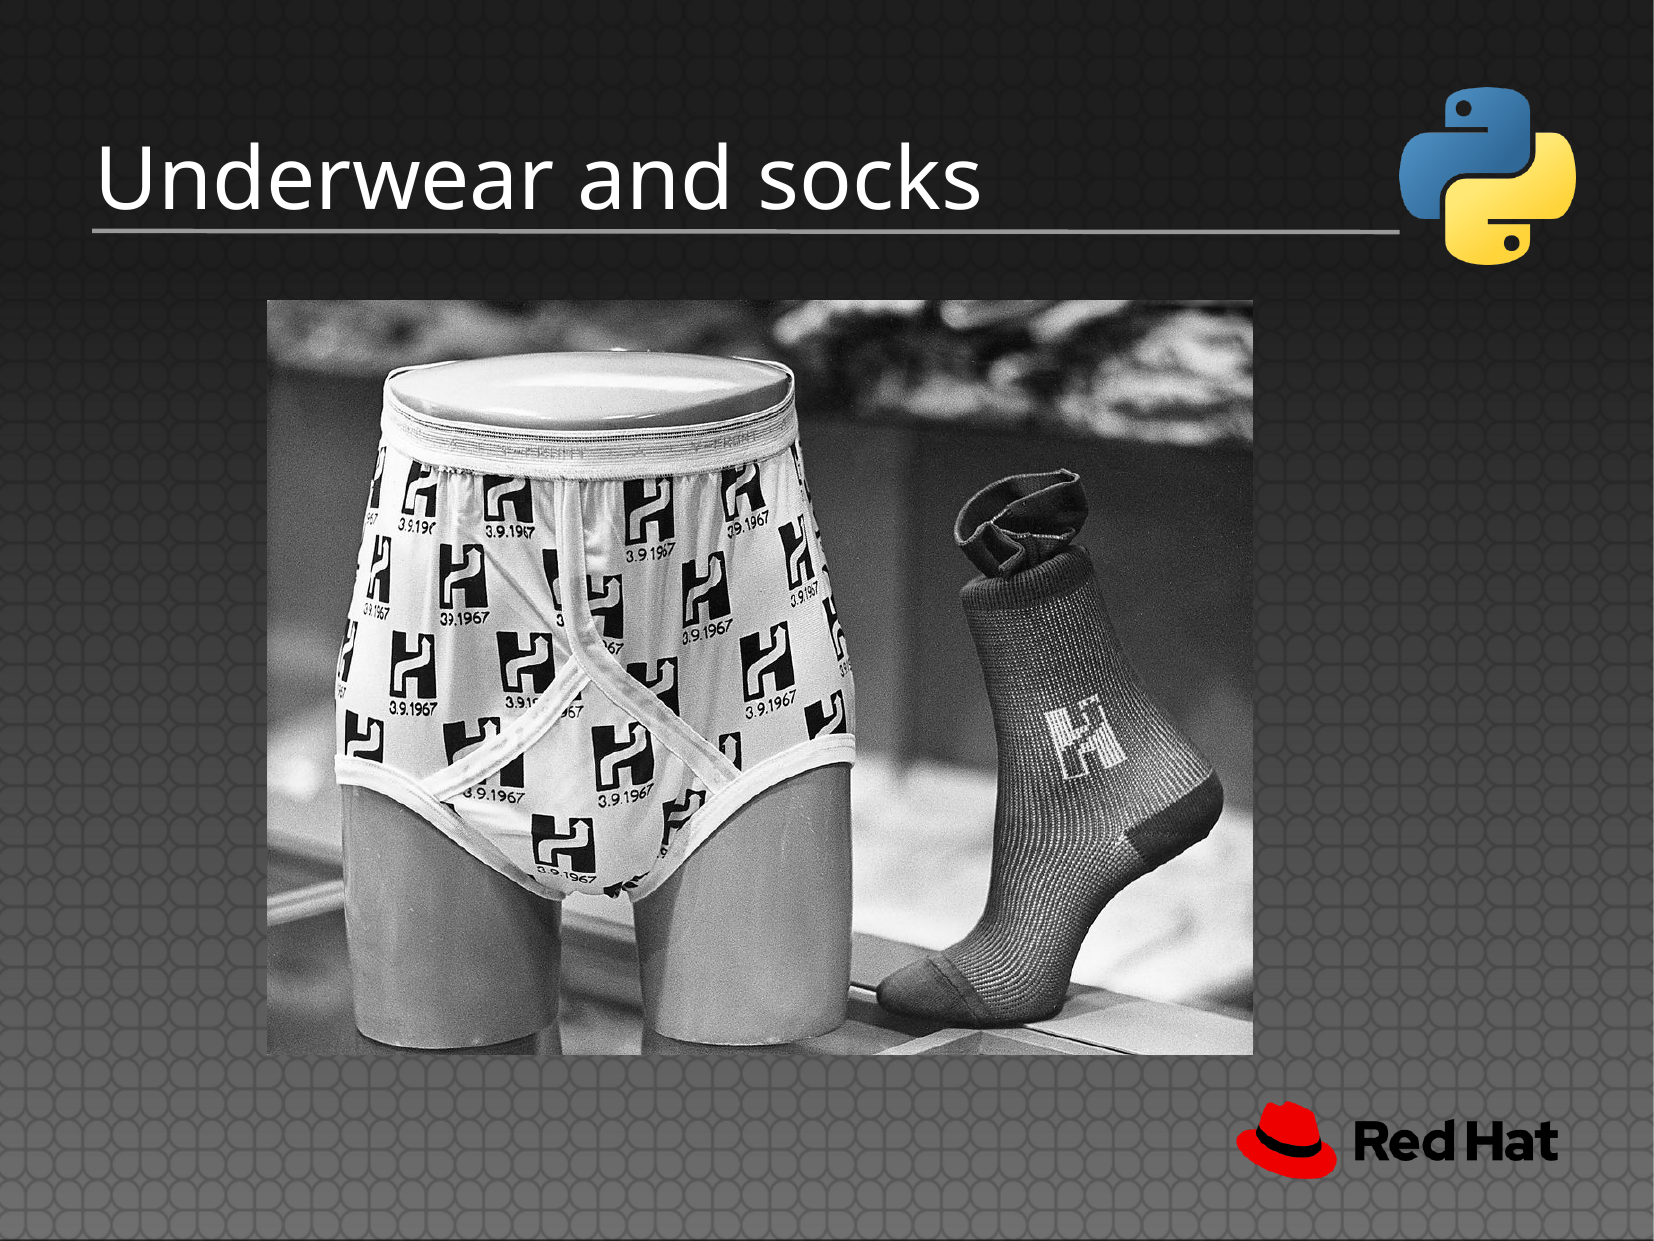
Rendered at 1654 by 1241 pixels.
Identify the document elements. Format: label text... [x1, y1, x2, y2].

title Underwear and socks [94, 100, 1426, 251]
picture [0, 0, 1654, 1241]
